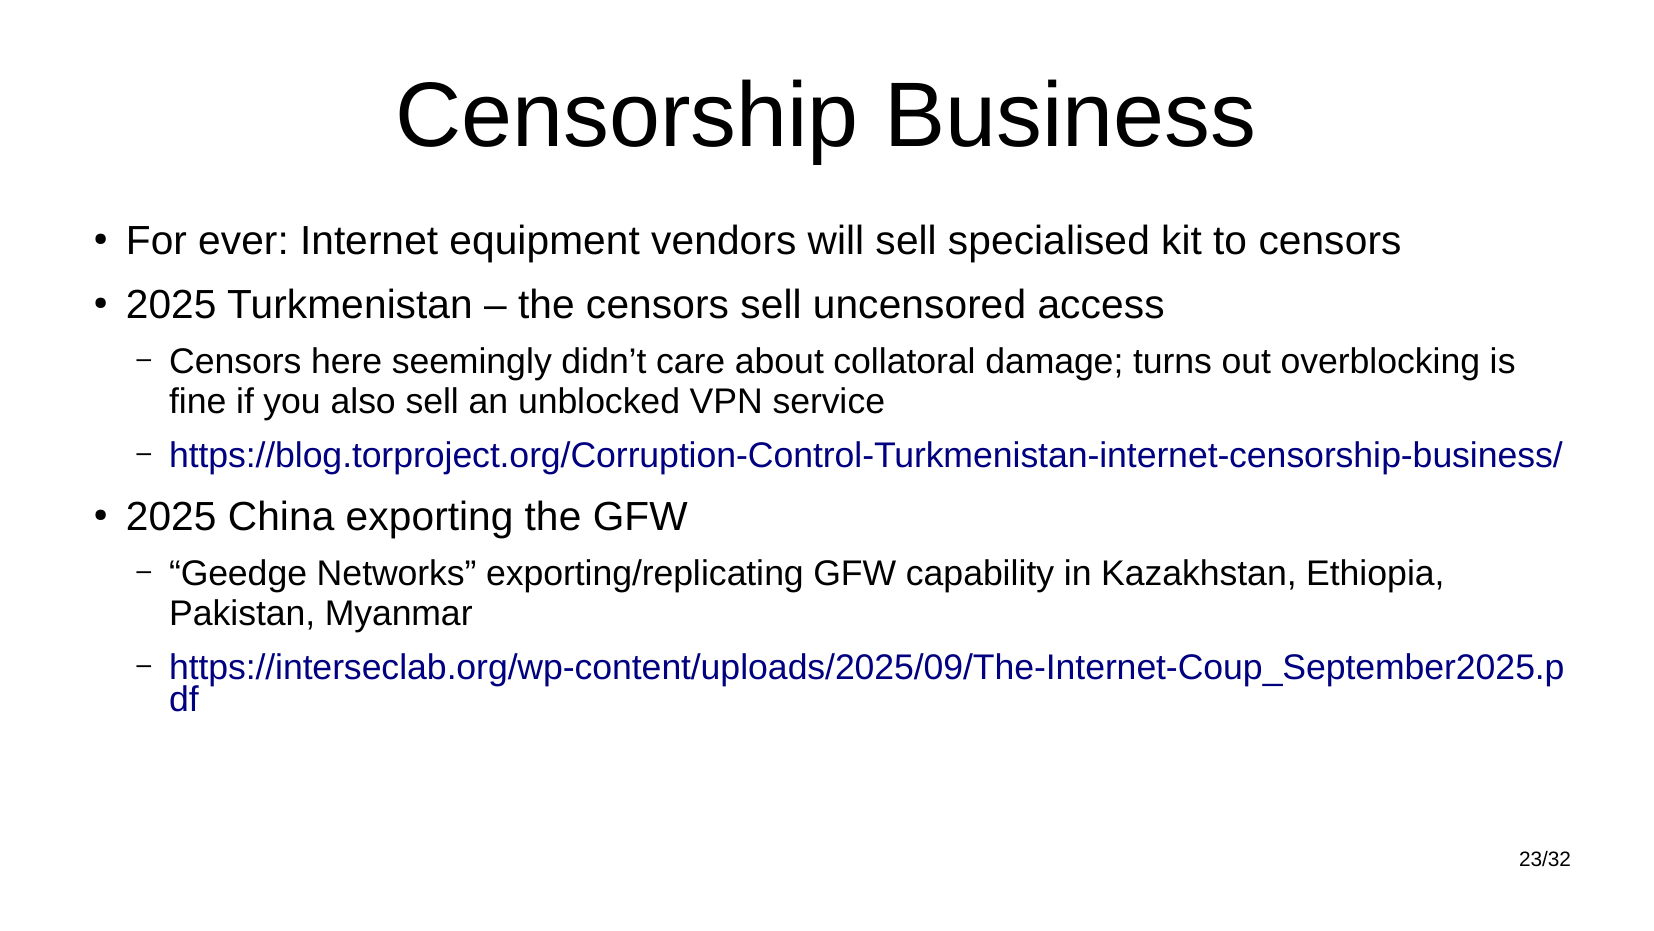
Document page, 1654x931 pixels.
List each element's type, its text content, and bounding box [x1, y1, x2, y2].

list For ever: Internet equipment vendors will sell specialised kit to censors 2025 Turkmenistan – the censors sell uncensored access Censors here seemingly didn’t care about collatoral damage; turns out overblocking is fine if you also sell an unblocked VPN service https://blog.torproject.org/Corruption-Control-Turkmenistan-internet-censorship-business/ 2025 China exporting the GFW “Geedge Networks” exporting/replicating GFW capability in Kazakhstan, Ethiopia, Pakistan, Myanmar https://interseclab.org/wp-content/uploads/2025/09/The-Internet-Coup_September2025.pdf [82, 217, 1571, 758]
title Censorship Business [82, 37, 1571, 193]
